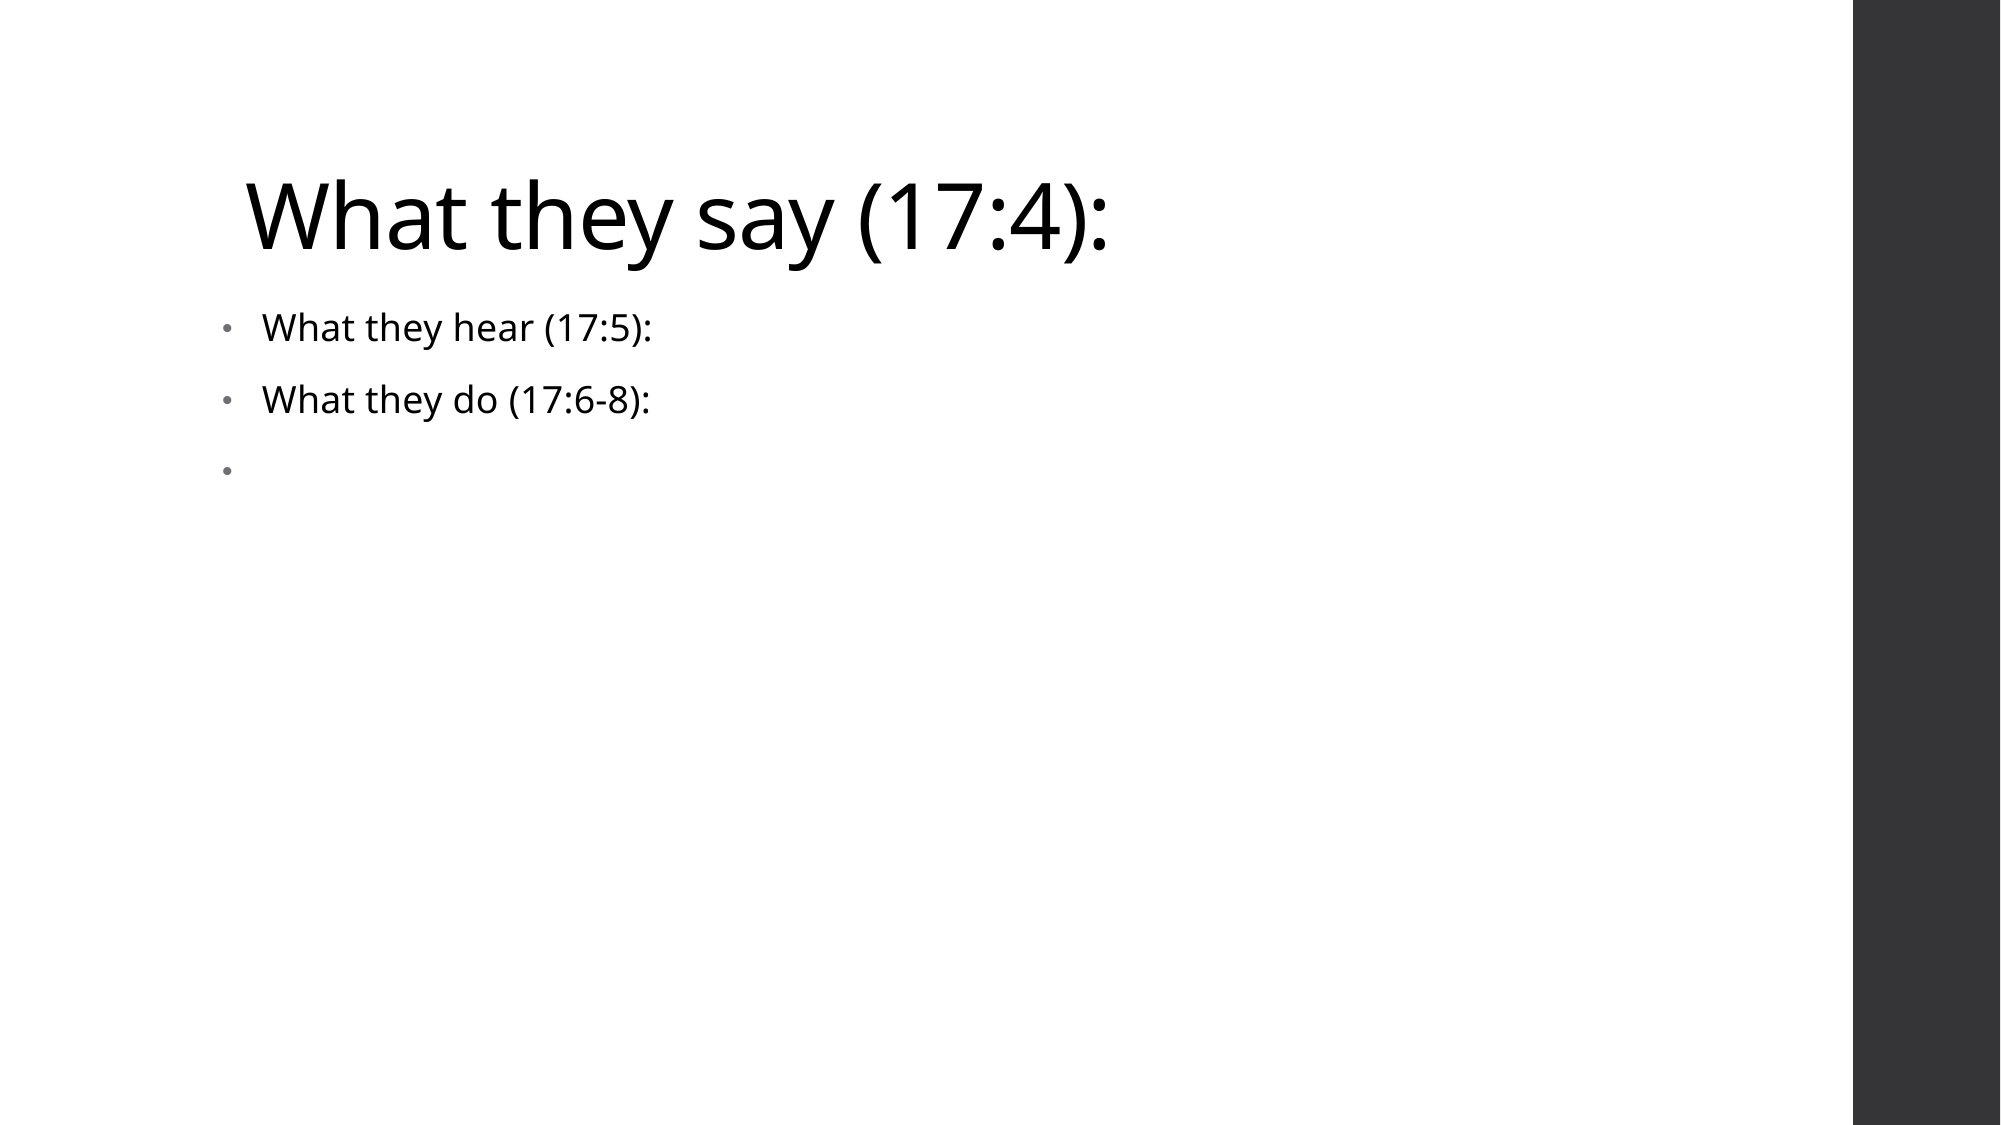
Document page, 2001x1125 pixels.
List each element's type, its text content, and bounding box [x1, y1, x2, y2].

title What they say (17:4): [206, 60, 1797, 278]
list What they hear (17:5): What they do (17:6-8): [206, 299, 1617, 1014]
